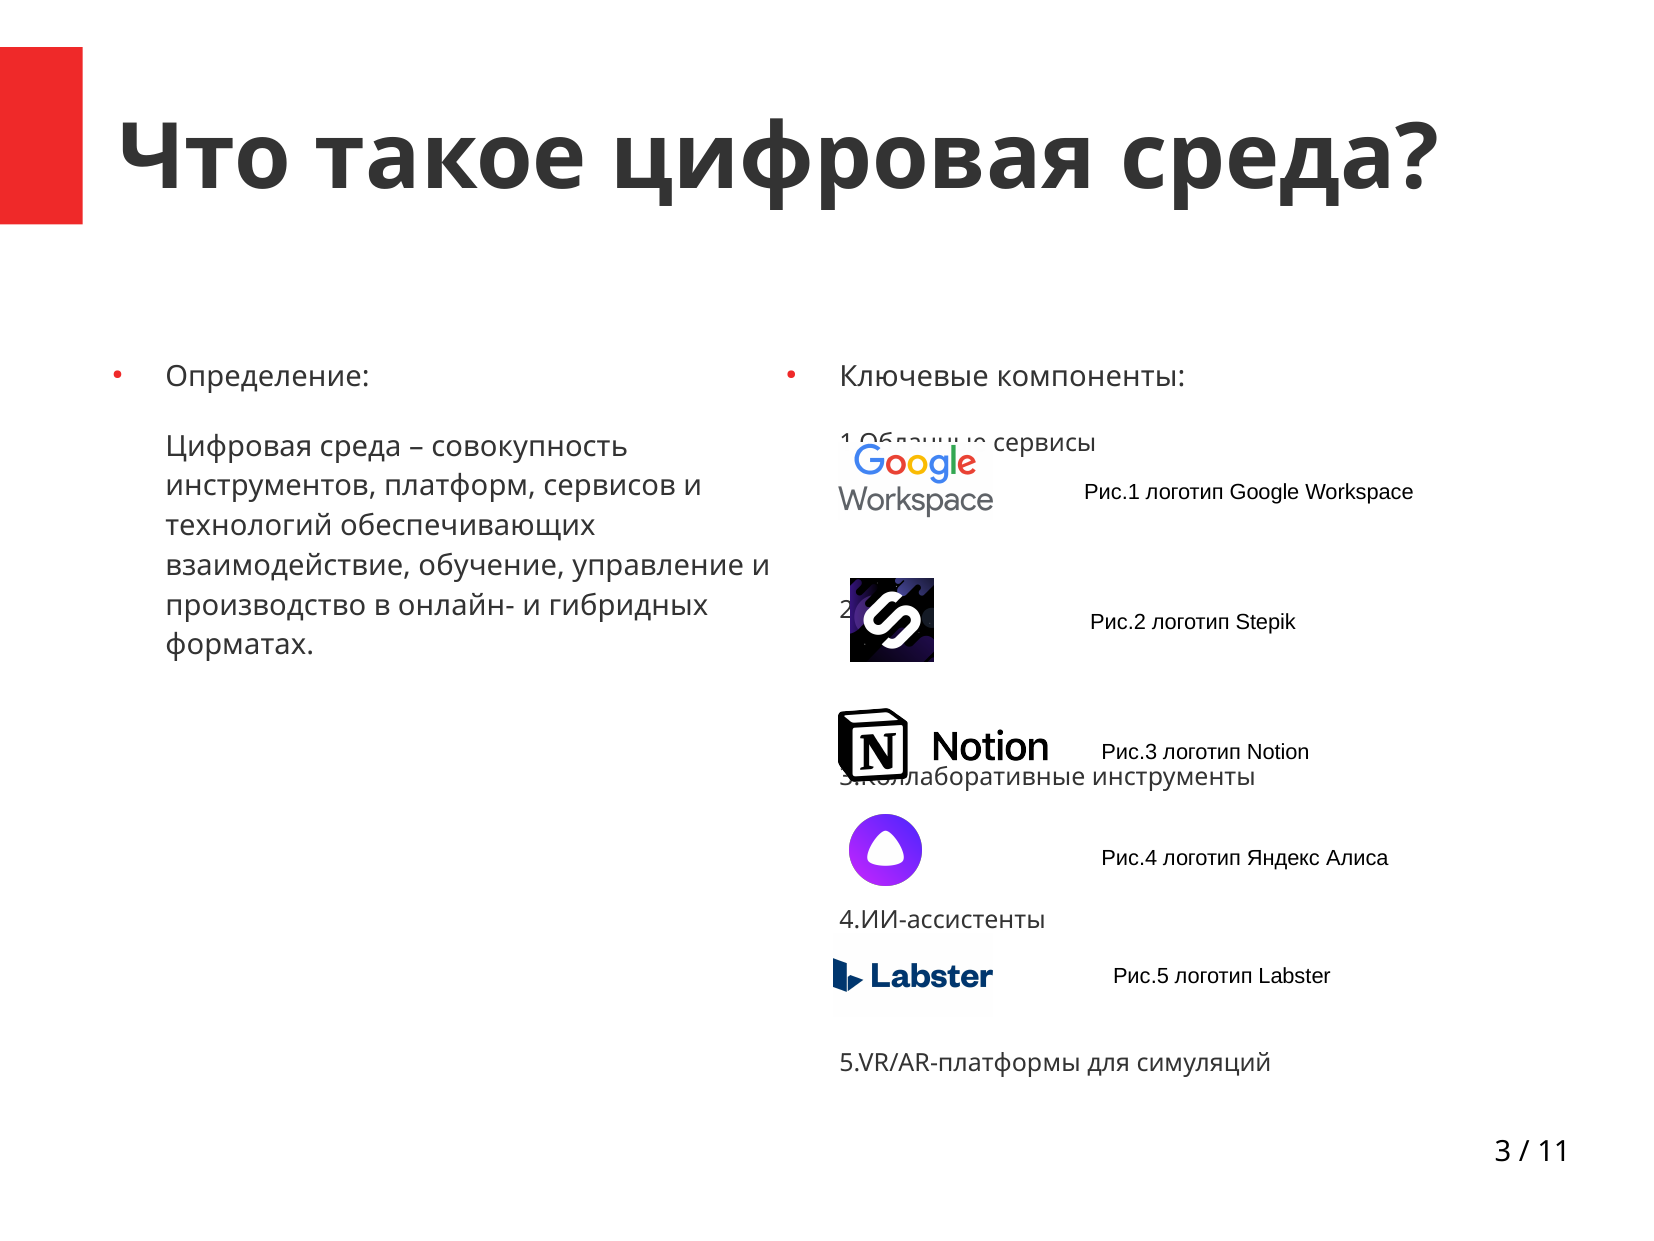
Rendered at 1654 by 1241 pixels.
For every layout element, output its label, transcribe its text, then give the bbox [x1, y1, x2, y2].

title Что такое цифровая среда? [118, 49, 1571, 257]
text_box Рис.3 логотип Notion [1086, 732, 1325, 780]
picture [838, 442, 993, 520]
text_box Рис.2 логотип Stepik [1075, 602, 1312, 642]
picture [833, 933, 993, 1017]
picture [838, 708, 1049, 782]
list Определение: Цифровая среда – совокупность инструментов, платформ, сервисов и технологий обеспечивающих взаимодействие, обучение, управление и производство в онлайн- и гибридных форматах. [94, 355, 768, 1075]
text_box Рис.1 логотип Google Workspace [1069, 472, 1430, 512]
text_box Рис.5 логотип Labster [1098, 956, 1347, 996]
text_box Рис.4 логотип Яндекс Алиса [1086, 838, 1404, 878]
picture [849, 814, 922, 886]
picture [850, 578, 934, 662]
list Ключевые компоненты: 1.Облачные сервисы 2. LMS 3.Коллаборативные инструменты 4.ИИ-ассистенты 5.VR/AR-платформы для симуляций [768, 355, 1461, 1075]
